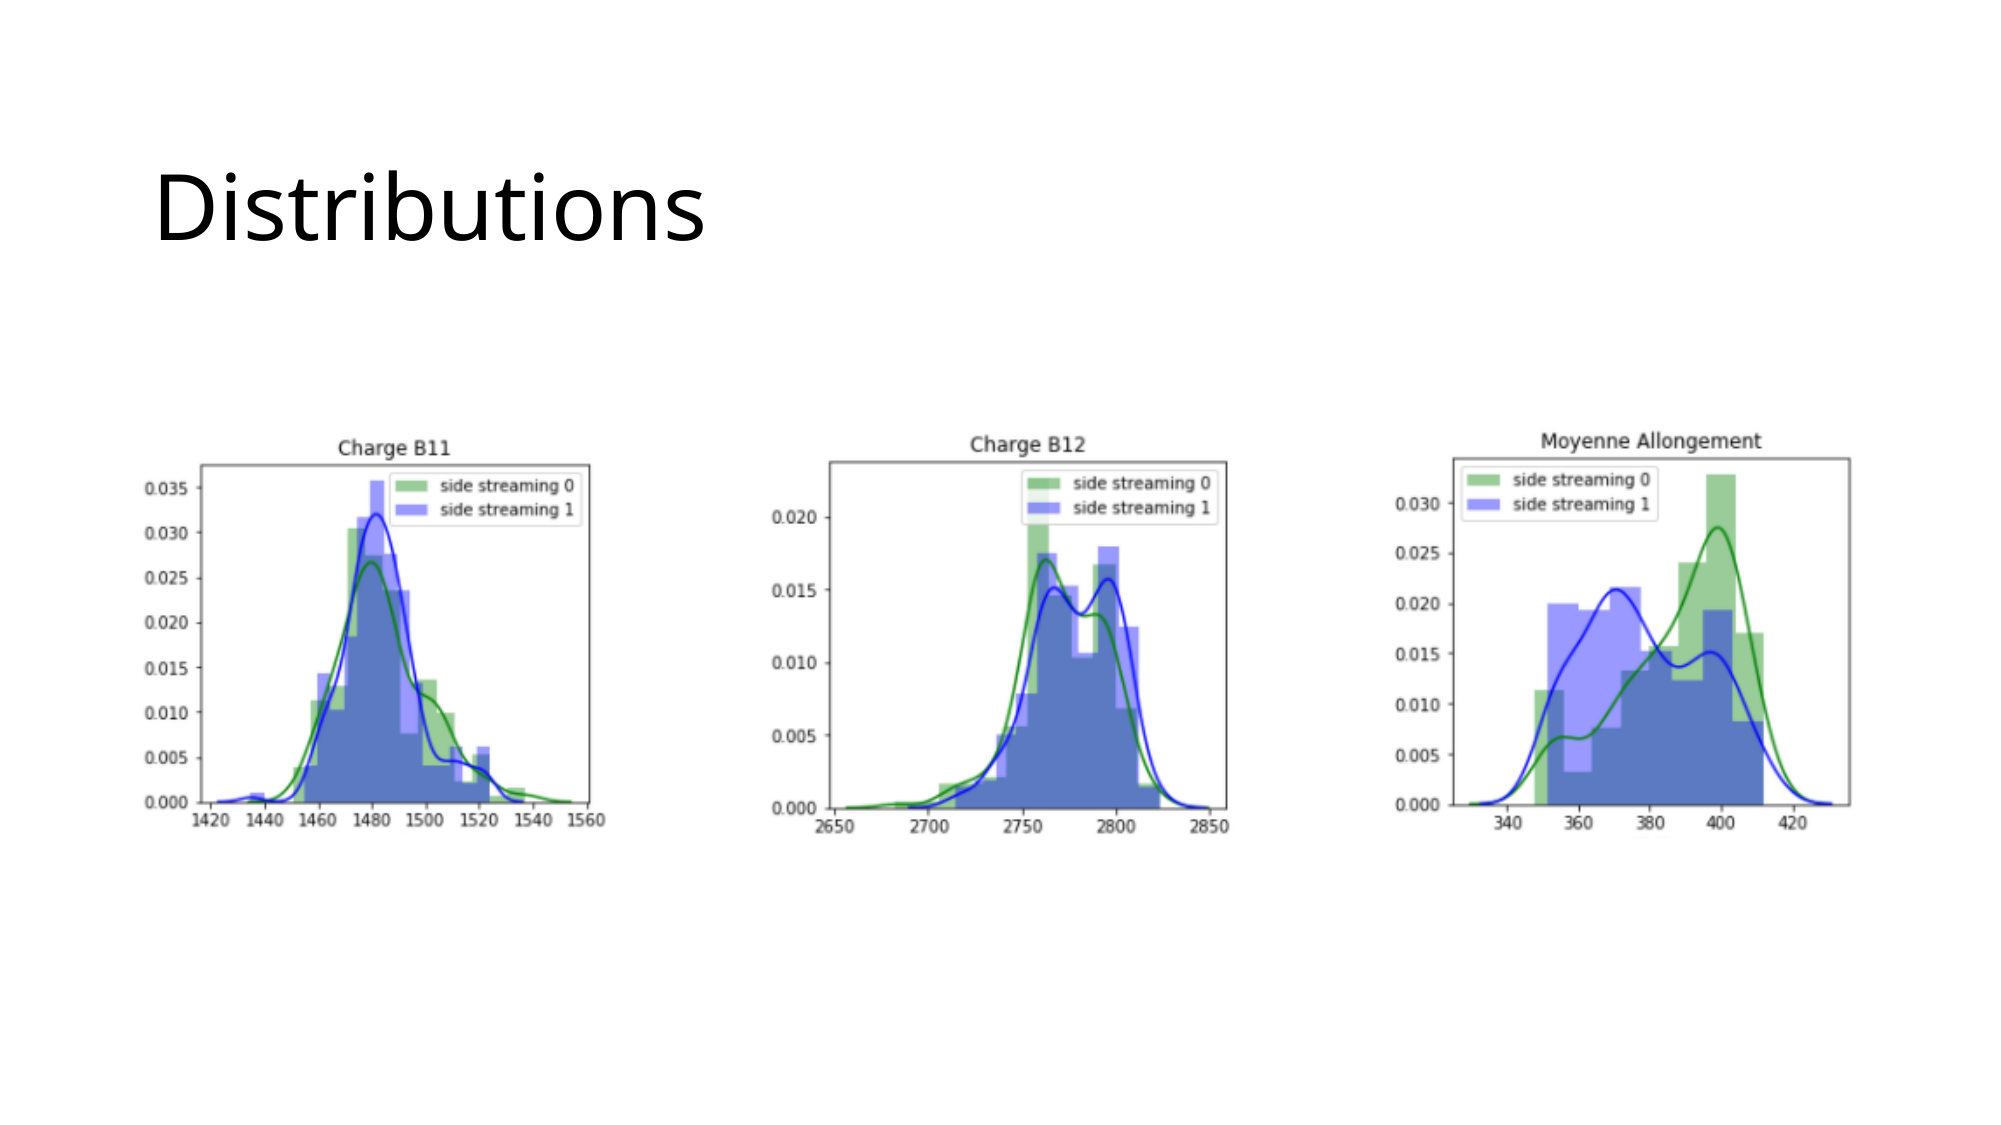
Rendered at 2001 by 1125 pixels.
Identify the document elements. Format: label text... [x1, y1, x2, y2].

picture [1385, 426, 1862, 839]
picture [137, 430, 623, 834]
title Distributions [137, 102, 1863, 320]
picture [761, 426, 1247, 839]
